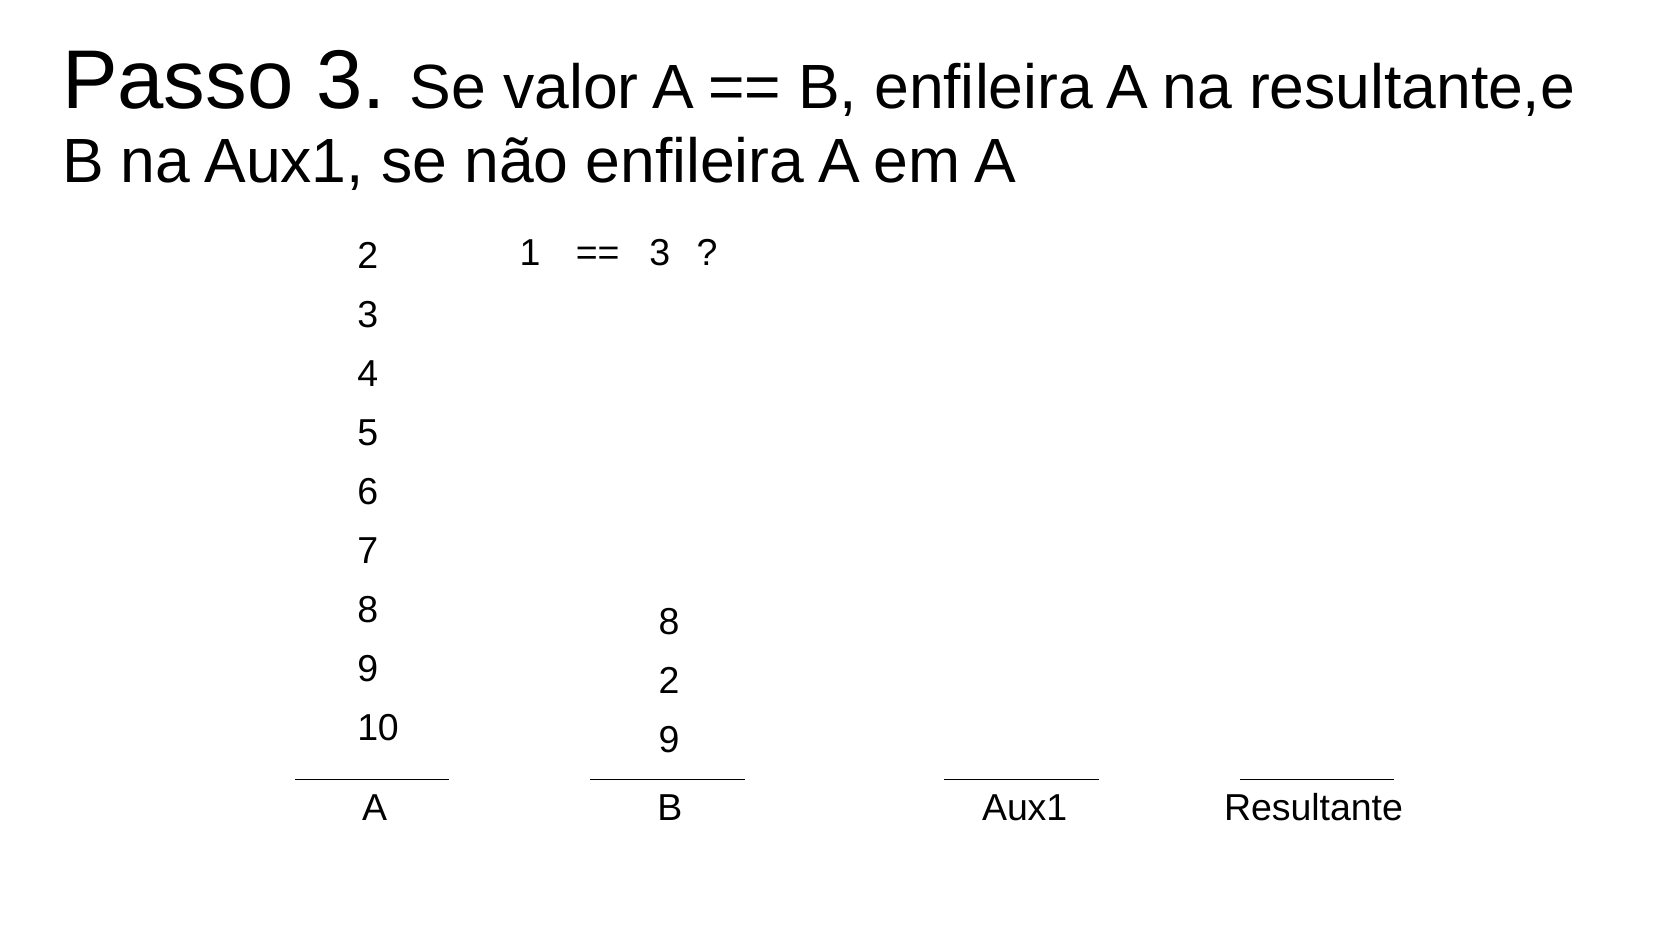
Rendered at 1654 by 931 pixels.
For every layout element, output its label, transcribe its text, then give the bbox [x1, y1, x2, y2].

text_box 4 [342, 344, 393, 402]
text_box Passo 3. Se valor A == B, enfileira A na resultante,e B na Aux1, se não enfileira A em A [47, 25, 1607, 274]
text_box 3 [635, 224, 681, 282]
text_box 9 [643, 710, 695, 768]
text_box 8 [342, 580, 393, 638]
text_box A [347, 779, 508, 837]
text_box 2 [342, 226, 393, 284]
text_box B [642, 780, 698, 837]
text_box ? [681, 224, 733, 282]
text_box 9 [342, 640, 393, 697]
text_box Resultante [1209, 779, 1418, 837]
text_box 5 [342, 403, 393, 461]
text_box 6 [342, 462, 393, 520]
text_box Aux1 [967, 780, 1083, 837]
text_box 10 [342, 699, 426, 756]
text_box 2 [643, 651, 695, 709]
text_box == [561, 224, 635, 282]
text_box 1 [504, 224, 556, 282]
text_box 3 [342, 285, 393, 343]
text_box 8 [643, 592, 695, 650]
text_box 7 [342, 521, 393, 579]
